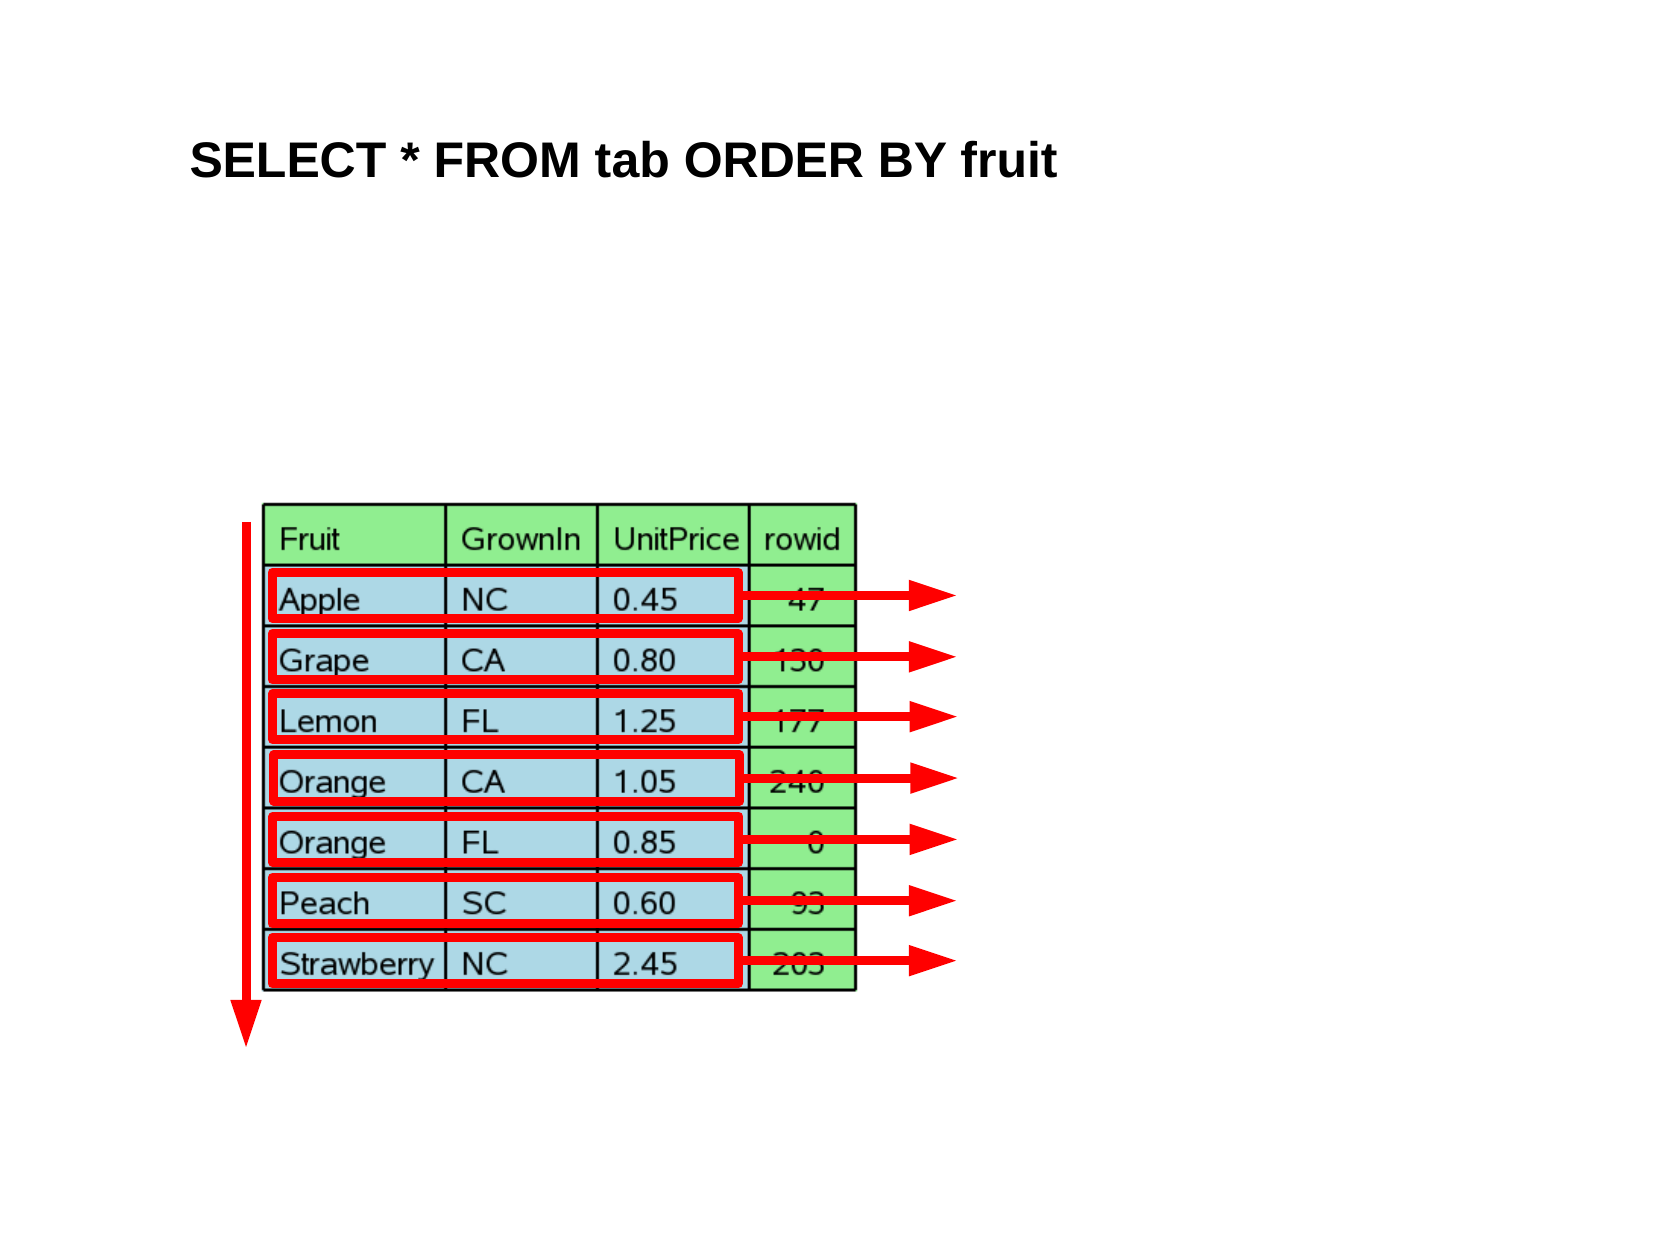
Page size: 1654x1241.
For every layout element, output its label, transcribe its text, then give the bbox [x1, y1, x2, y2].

picture [277, 638, 734, 675]
picture [277, 577, 734, 614]
picture [247, 488, 871, 1008]
picture [277, 882, 734, 919]
text_box SELECT * FROM tab ORDER BY fruit [174, 124, 1074, 197]
picture [277, 821, 734, 858]
picture [278, 759, 735, 797]
picture [277, 698, 734, 735]
picture [277, 942, 734, 979]
